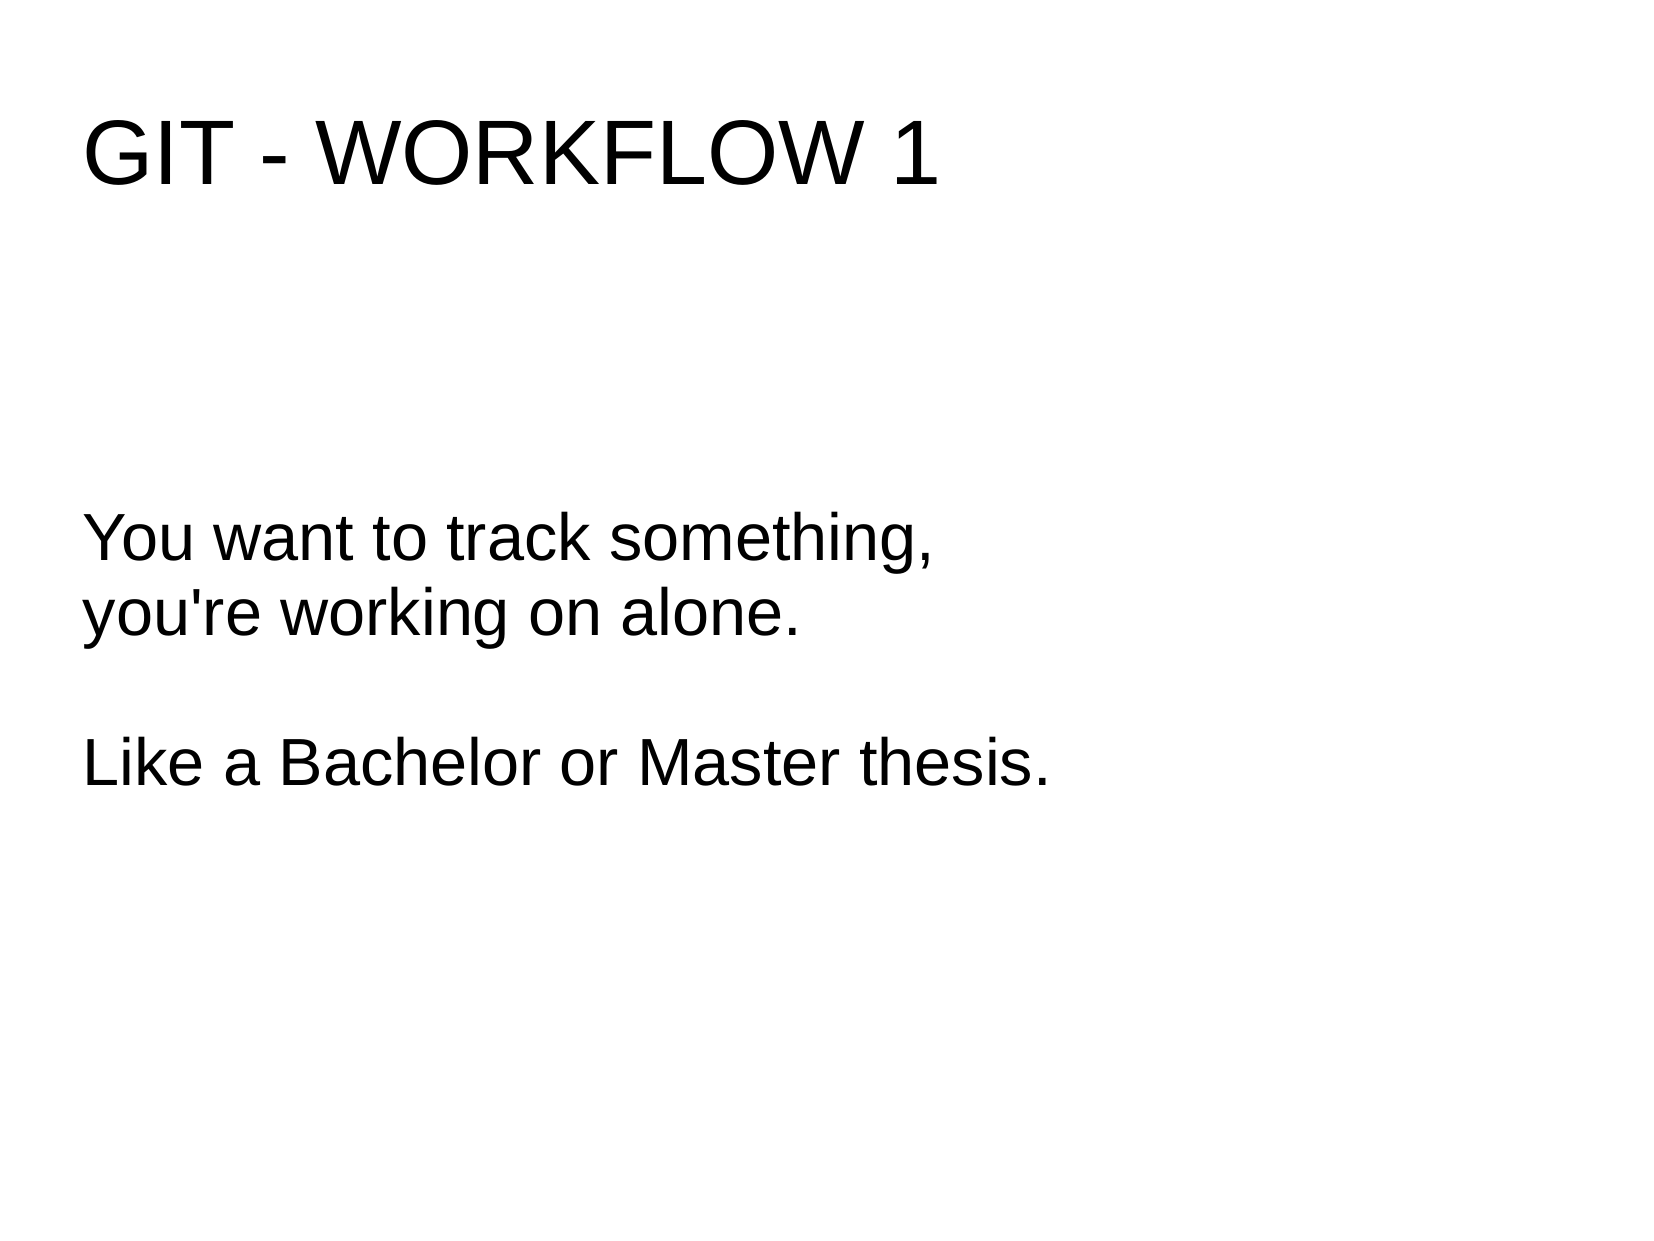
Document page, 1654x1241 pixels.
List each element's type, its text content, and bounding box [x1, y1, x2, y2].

subtitle You want to track something, you're working on alone. Like a Bachelor or Master thesis. [82, 290, 1571, 1010]
title GIT - WORKFLOW 1 [82, 49, 1571, 257]
